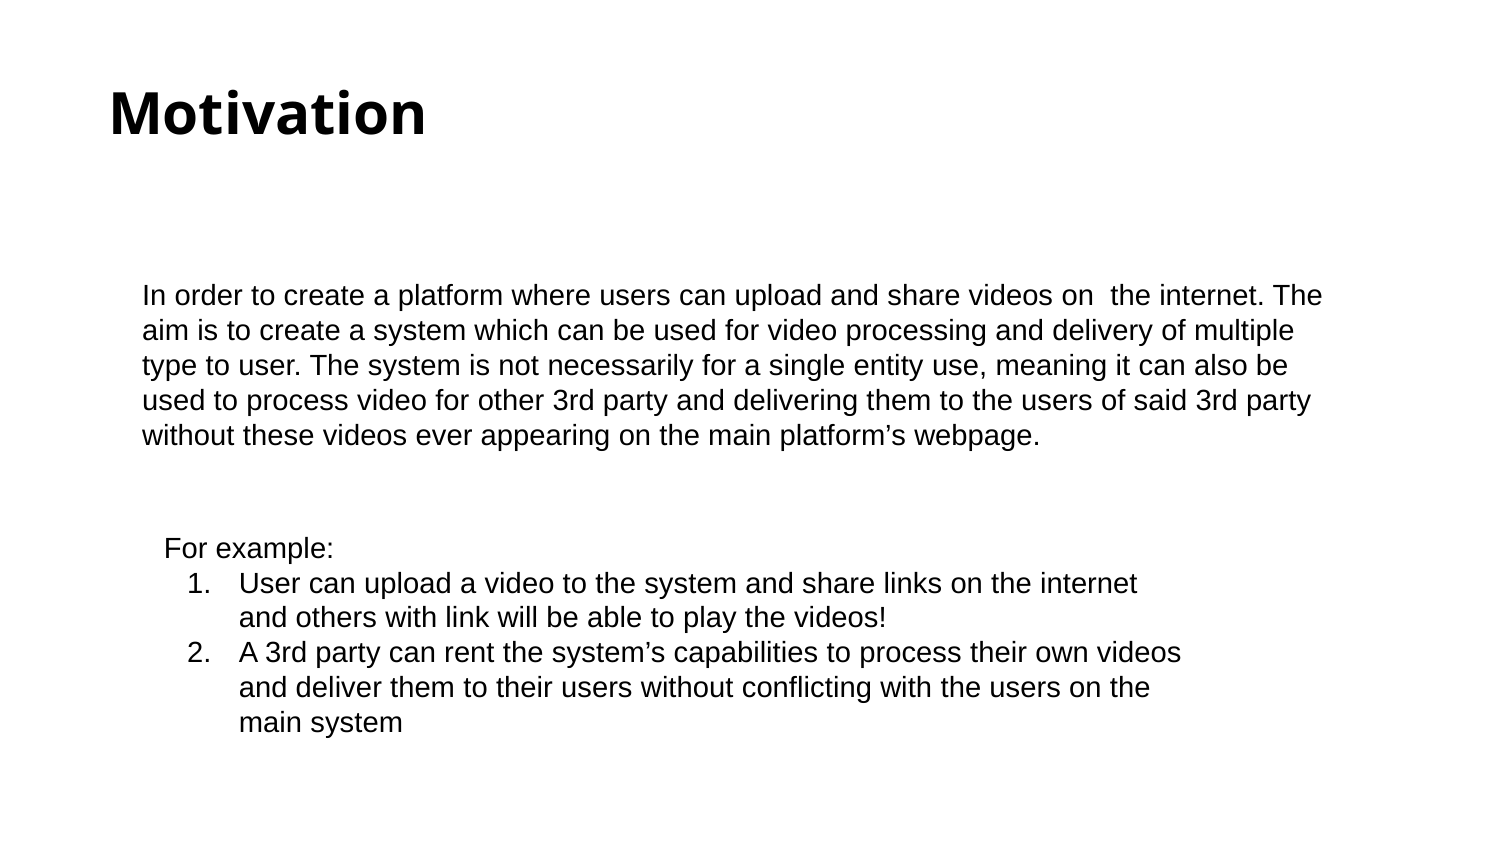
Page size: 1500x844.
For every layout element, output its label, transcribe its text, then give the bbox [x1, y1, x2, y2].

text_box Motivation [93, 61, 1106, 162]
text_box For example: User can upload a video to the system and share links on the internet and others with link will be able to play the videos! A 3rd party can rent the system’s capabilities to process their own videos and deliver them to their users without conflicting with the users on the main system [149, 513, 1211, 789]
text_box In order to create a platform where users can upload and share videos on the internet. The aim is to create a system which can be used for video processing and delivery of multiple type to user. The system is not necessarily for a single entity use, meaning it can also be used to process video for other 3rd party and delivering them to the users of said 3rd party without these videos ever appearing on the main platform’s webpage. [127, 261, 1373, 467]
